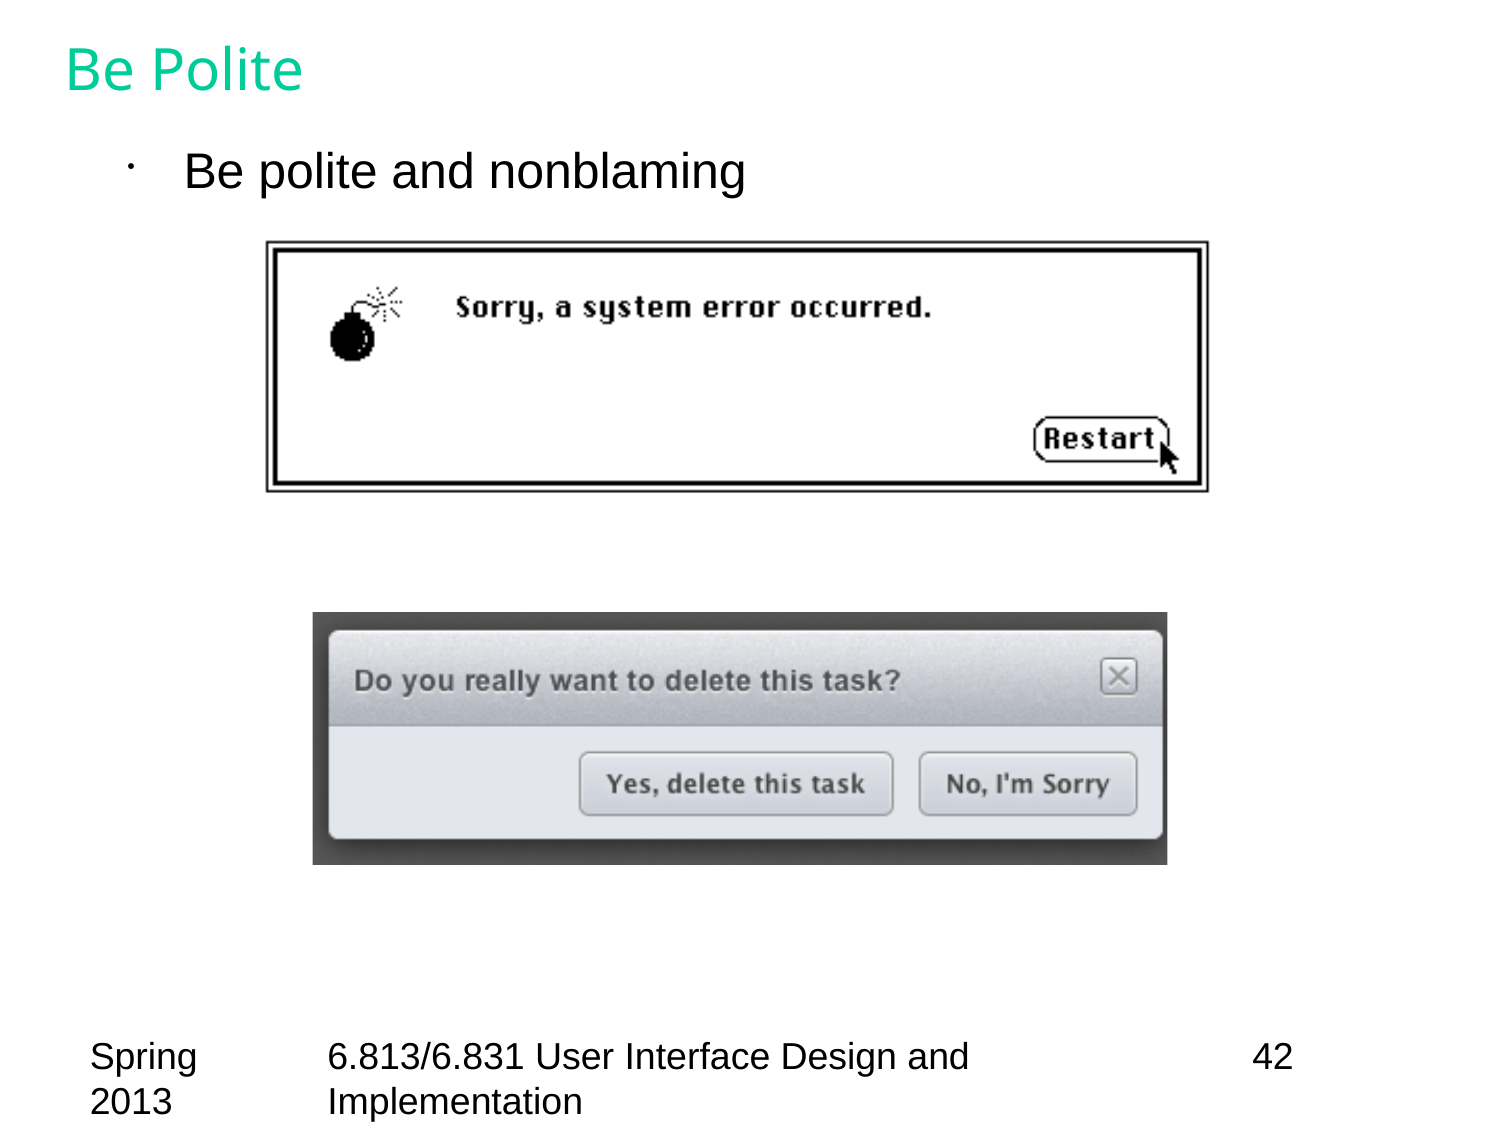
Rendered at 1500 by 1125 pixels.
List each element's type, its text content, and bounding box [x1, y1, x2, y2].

title Be Polite [50, 24, 1438, 150]
list Be polite and nonblaming [112, 137, 1388, 963]
footer 6.813/6.831 User Interface Design and Implementation [312, 1024, 1225, 1103]
slide_number Spring 2013 [75, 1024, 300, 1103]
picture [262, 237, 1214, 500]
slide_number <number> [1237, 1024, 1425, 1103]
picture [312, 612, 1168, 865]
